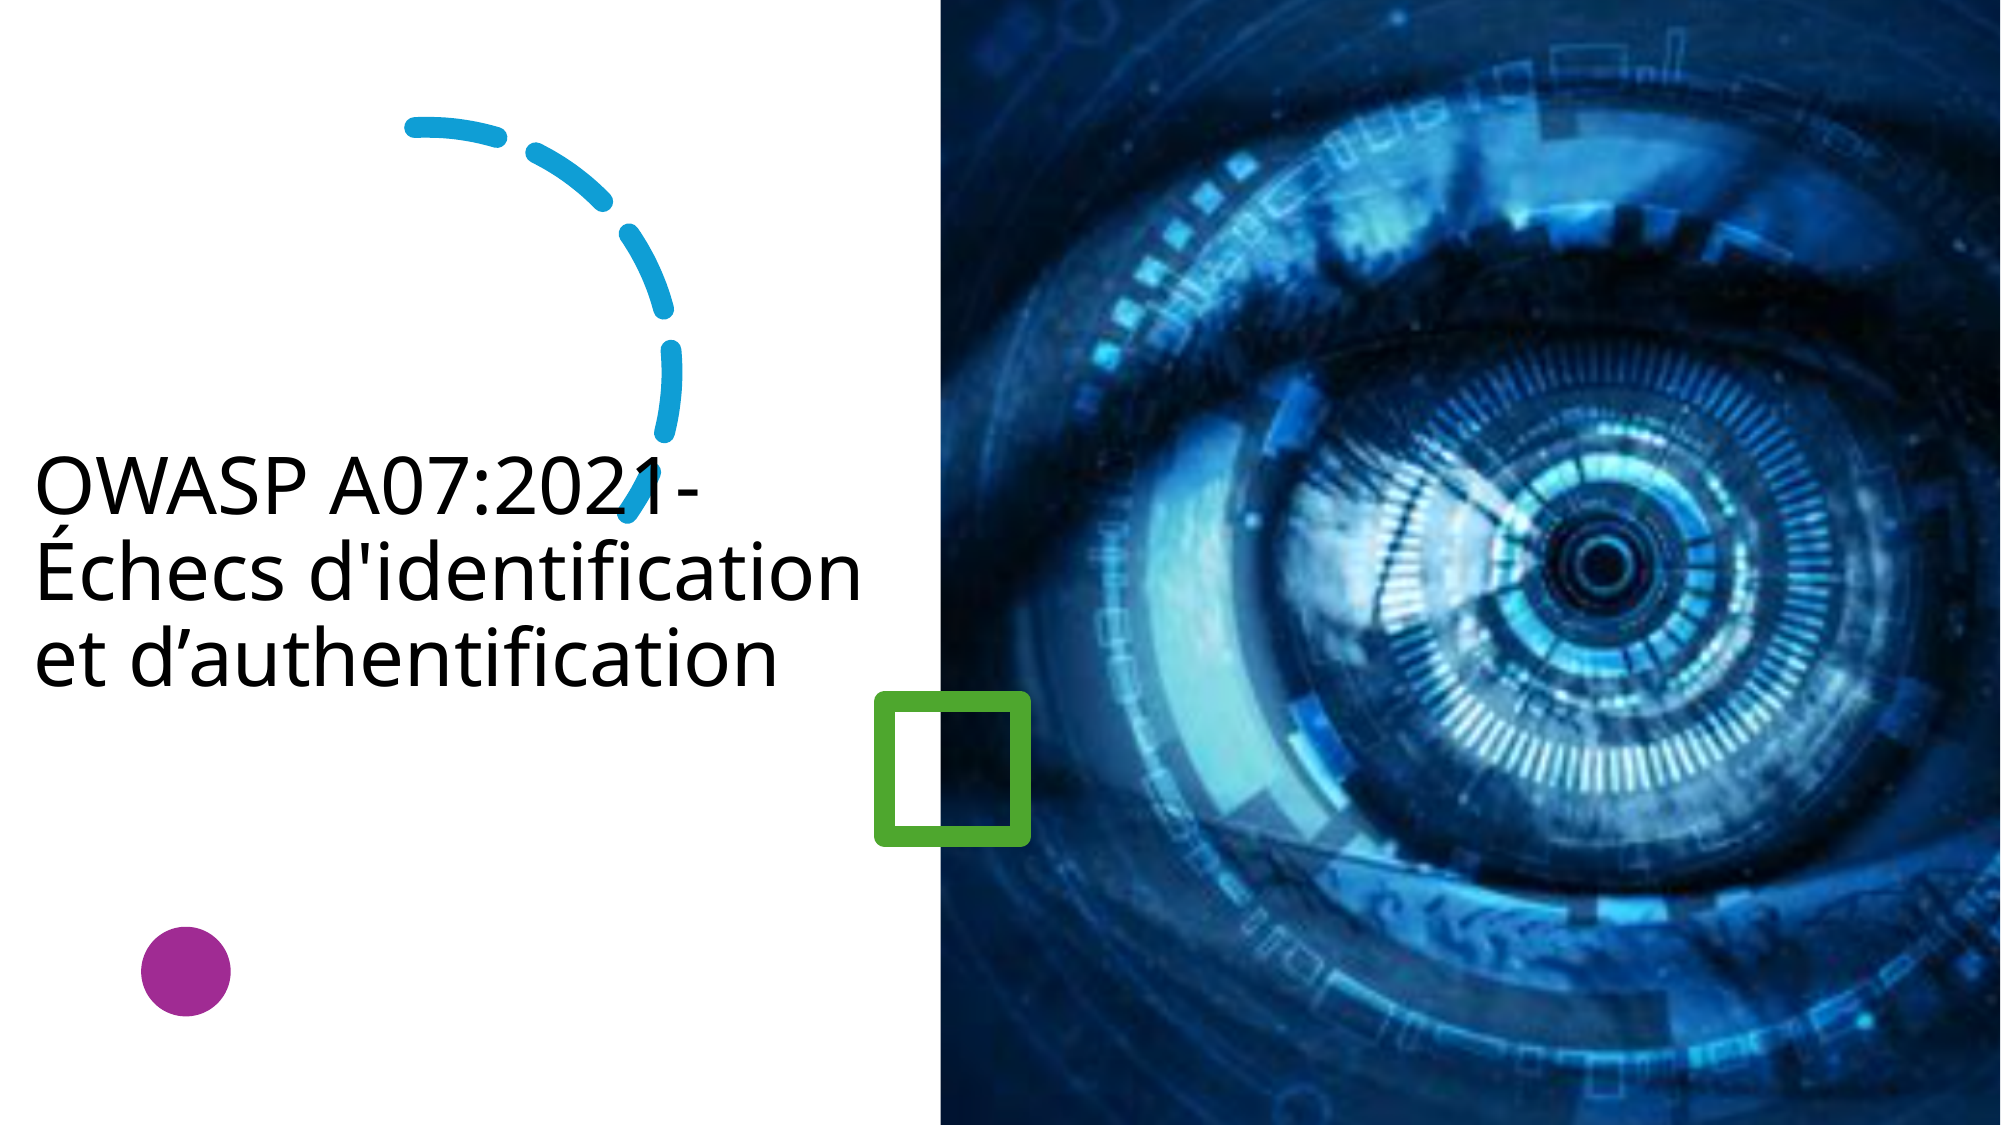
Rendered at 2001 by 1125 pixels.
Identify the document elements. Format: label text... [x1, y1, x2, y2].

text_box [895, 712, 940, 826]
picture [940, 712, 1010, 826]
picture [940, 0, 2000, 1125]
text_box [0, 0, 940, 1125]
title OWASP A07:2021- Échecs d'identification et d’authentification [18, 11, 885, 712]
